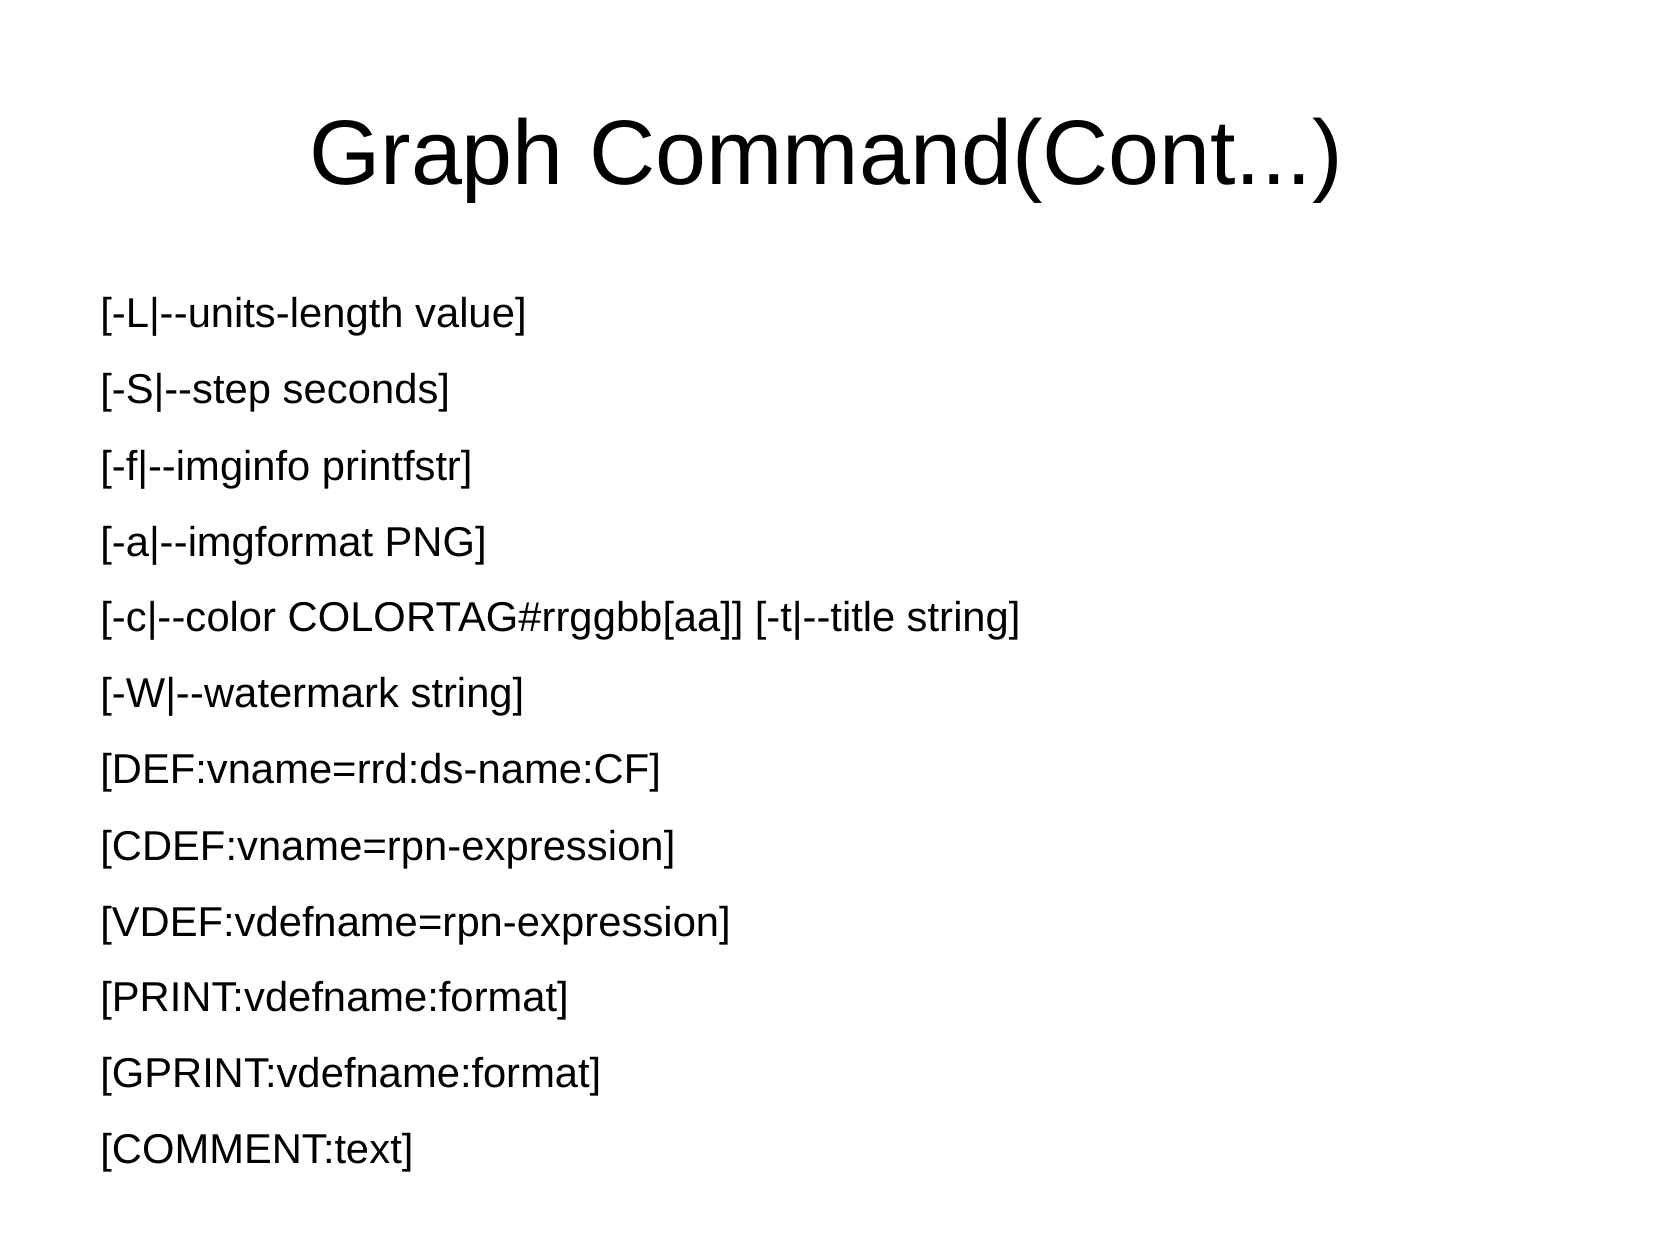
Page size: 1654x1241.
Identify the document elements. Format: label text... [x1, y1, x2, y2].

title Graph Command(Cont...) [82, 56, 1571, 250]
list [-L|--units-length value] [-S|--step seconds] [-f|--imginfo printfstr] [-a|--imgformat PNG] [-c|--color COLORTAG#rrggbb[aa]] [-t|--title string] [-W|--watermark string] [DEF:vname=rrd:ds-name:CF] [CDEF:vname=rpn-expression] [VDEF:vdefname=rpn-expression] [PRINT:vdefname:format] [GPRINT:vdefname:format] [COMMENT:text] [82, 290, 1571, 1240]
